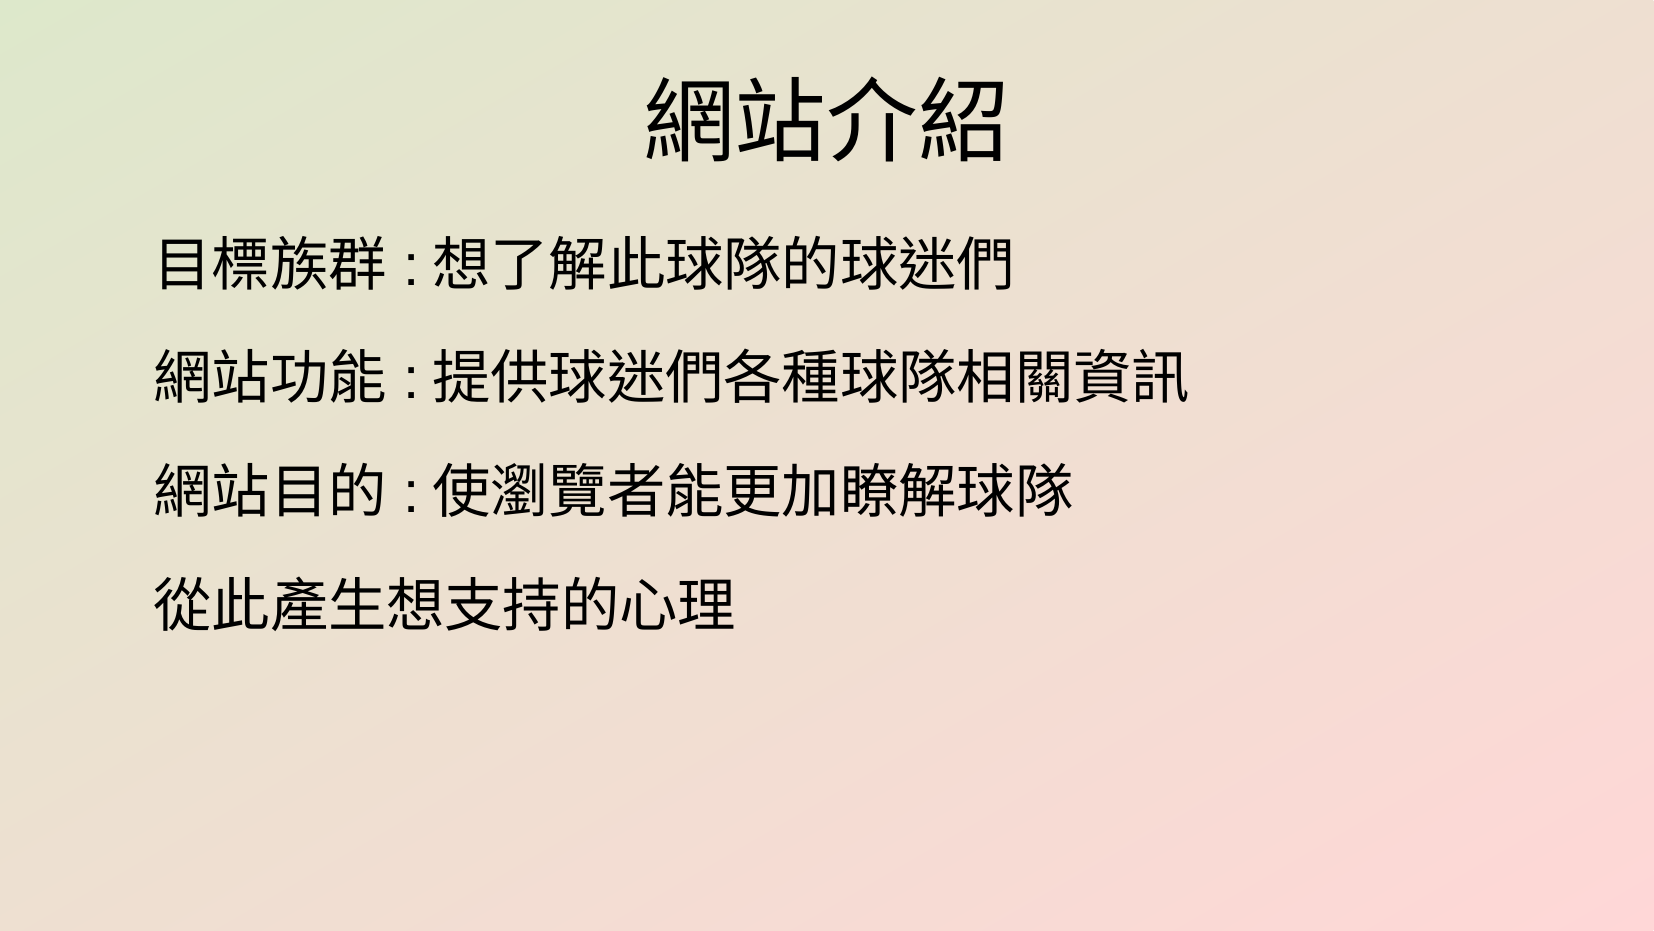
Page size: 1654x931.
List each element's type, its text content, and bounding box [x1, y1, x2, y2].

title 網站介紹 [82, 37, 1571, 193]
list 目標族群:想了解此球隊的球迷們 網站功能:提供球迷們各種球隊相關資訊 網站目的:使瀏覽者能更加瞭解球隊 從此產生想支持的心理 [82, 217, 1571, 758]
